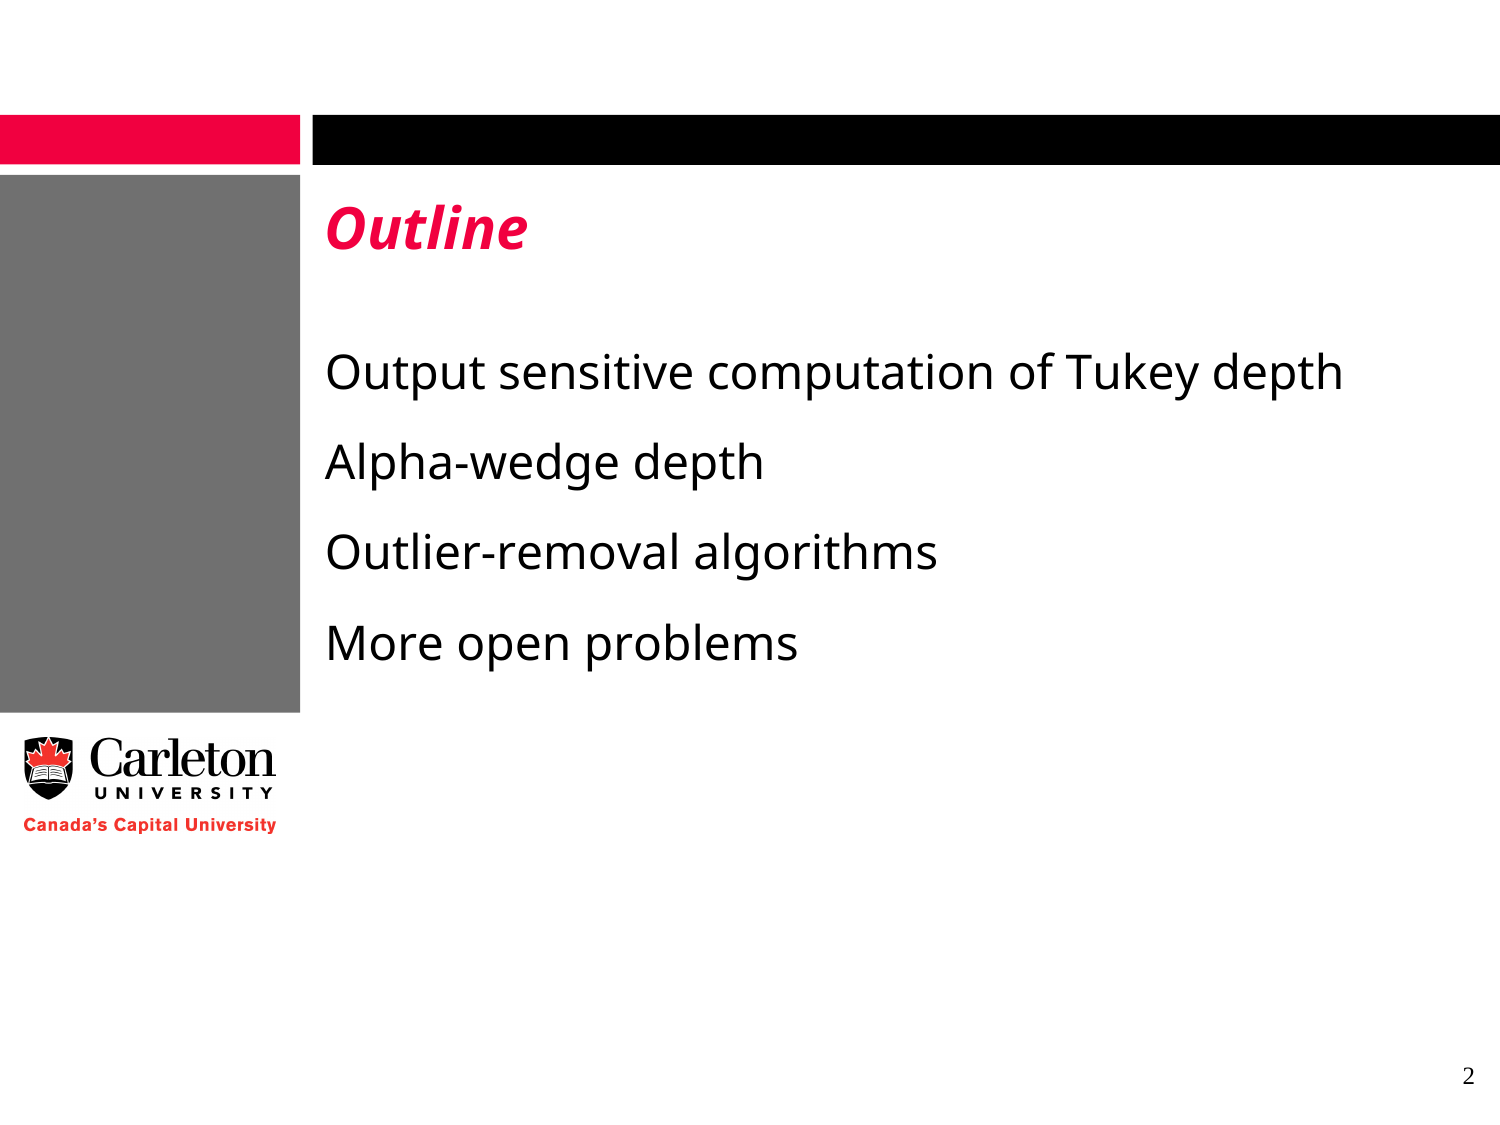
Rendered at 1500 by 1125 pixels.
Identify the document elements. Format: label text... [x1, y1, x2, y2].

list Output sensitive computation of Tukey depth Alpha-wedge depth Outlier-removal algorithms More open problems [324, 324, 1450, 1051]
picture [24, 737, 276, 834]
title Outline [324, 187, 1450, 324]
